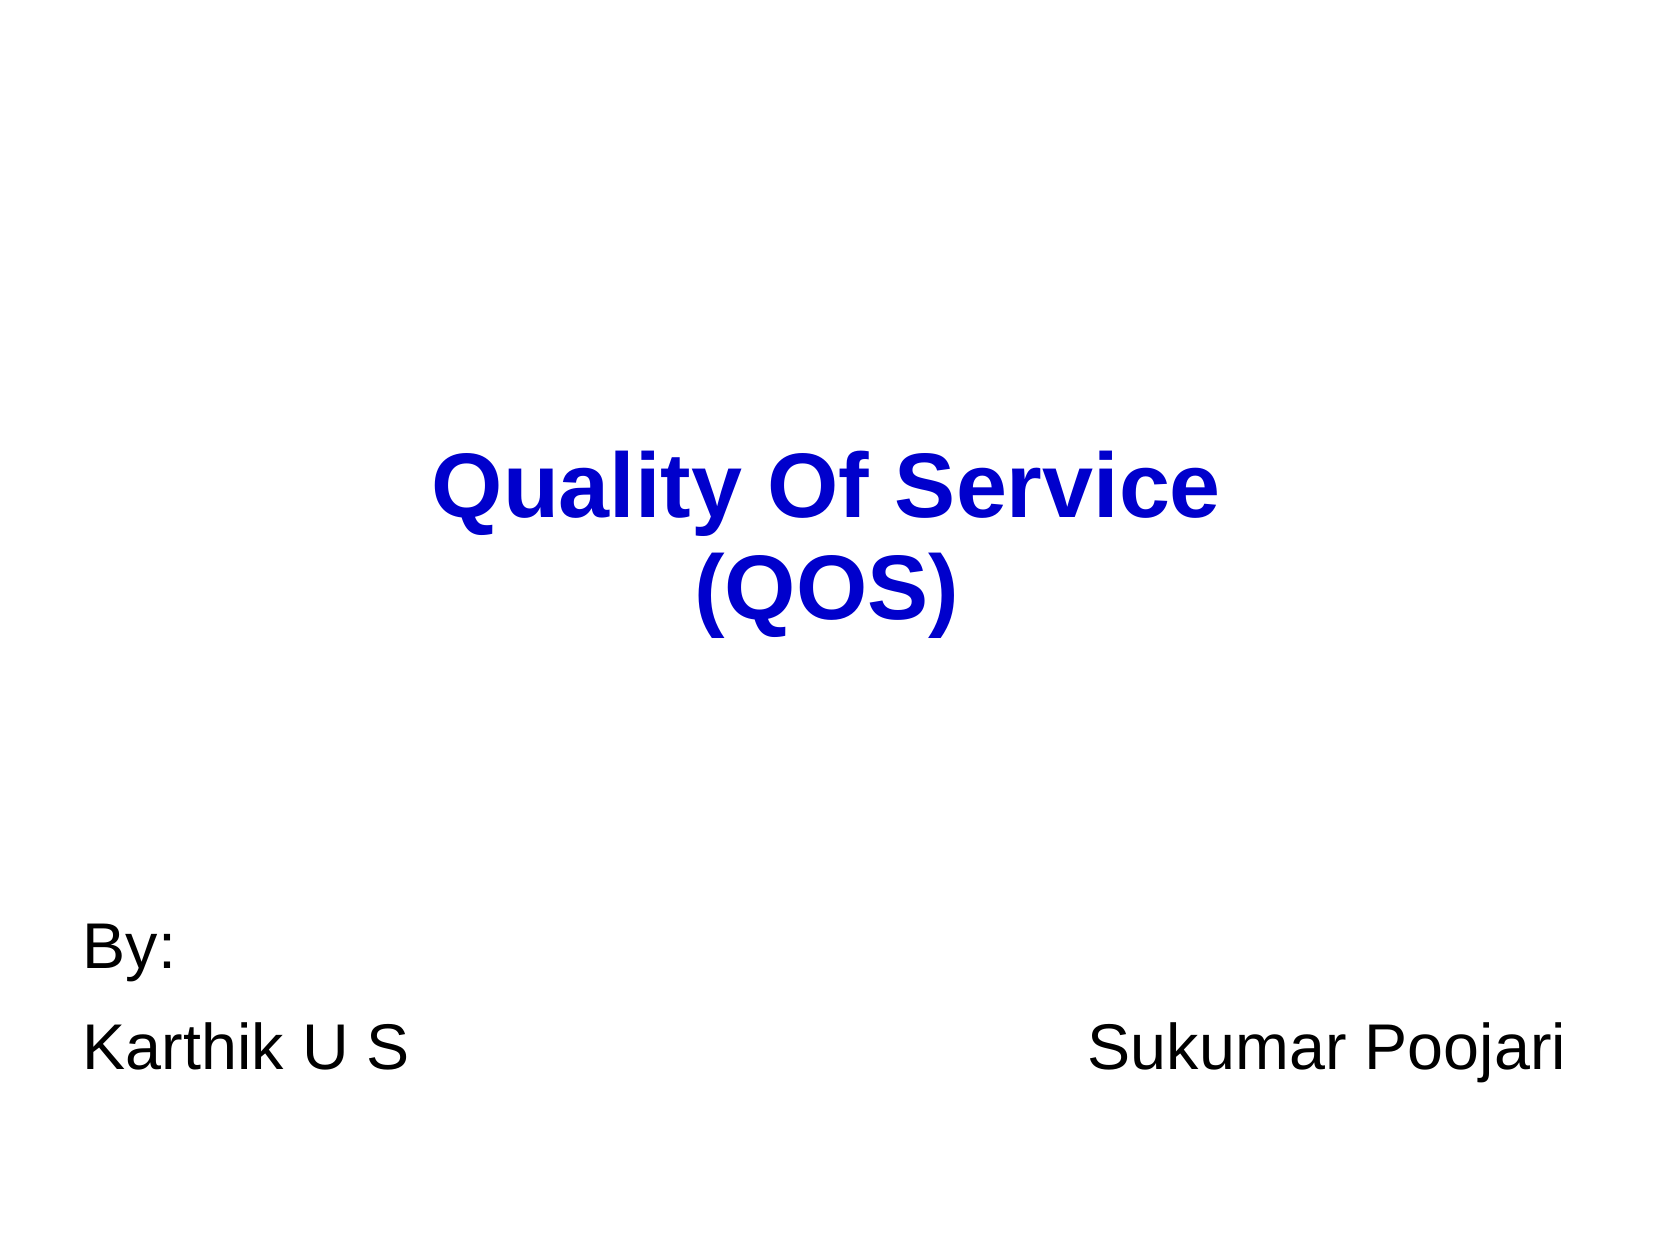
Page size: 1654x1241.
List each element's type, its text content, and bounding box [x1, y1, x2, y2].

list By: Karthik U S Sukumar Poojari [82, 809, 1571, 1158]
title Quality Of Service (QOS) [82, 433, 1571, 641]
